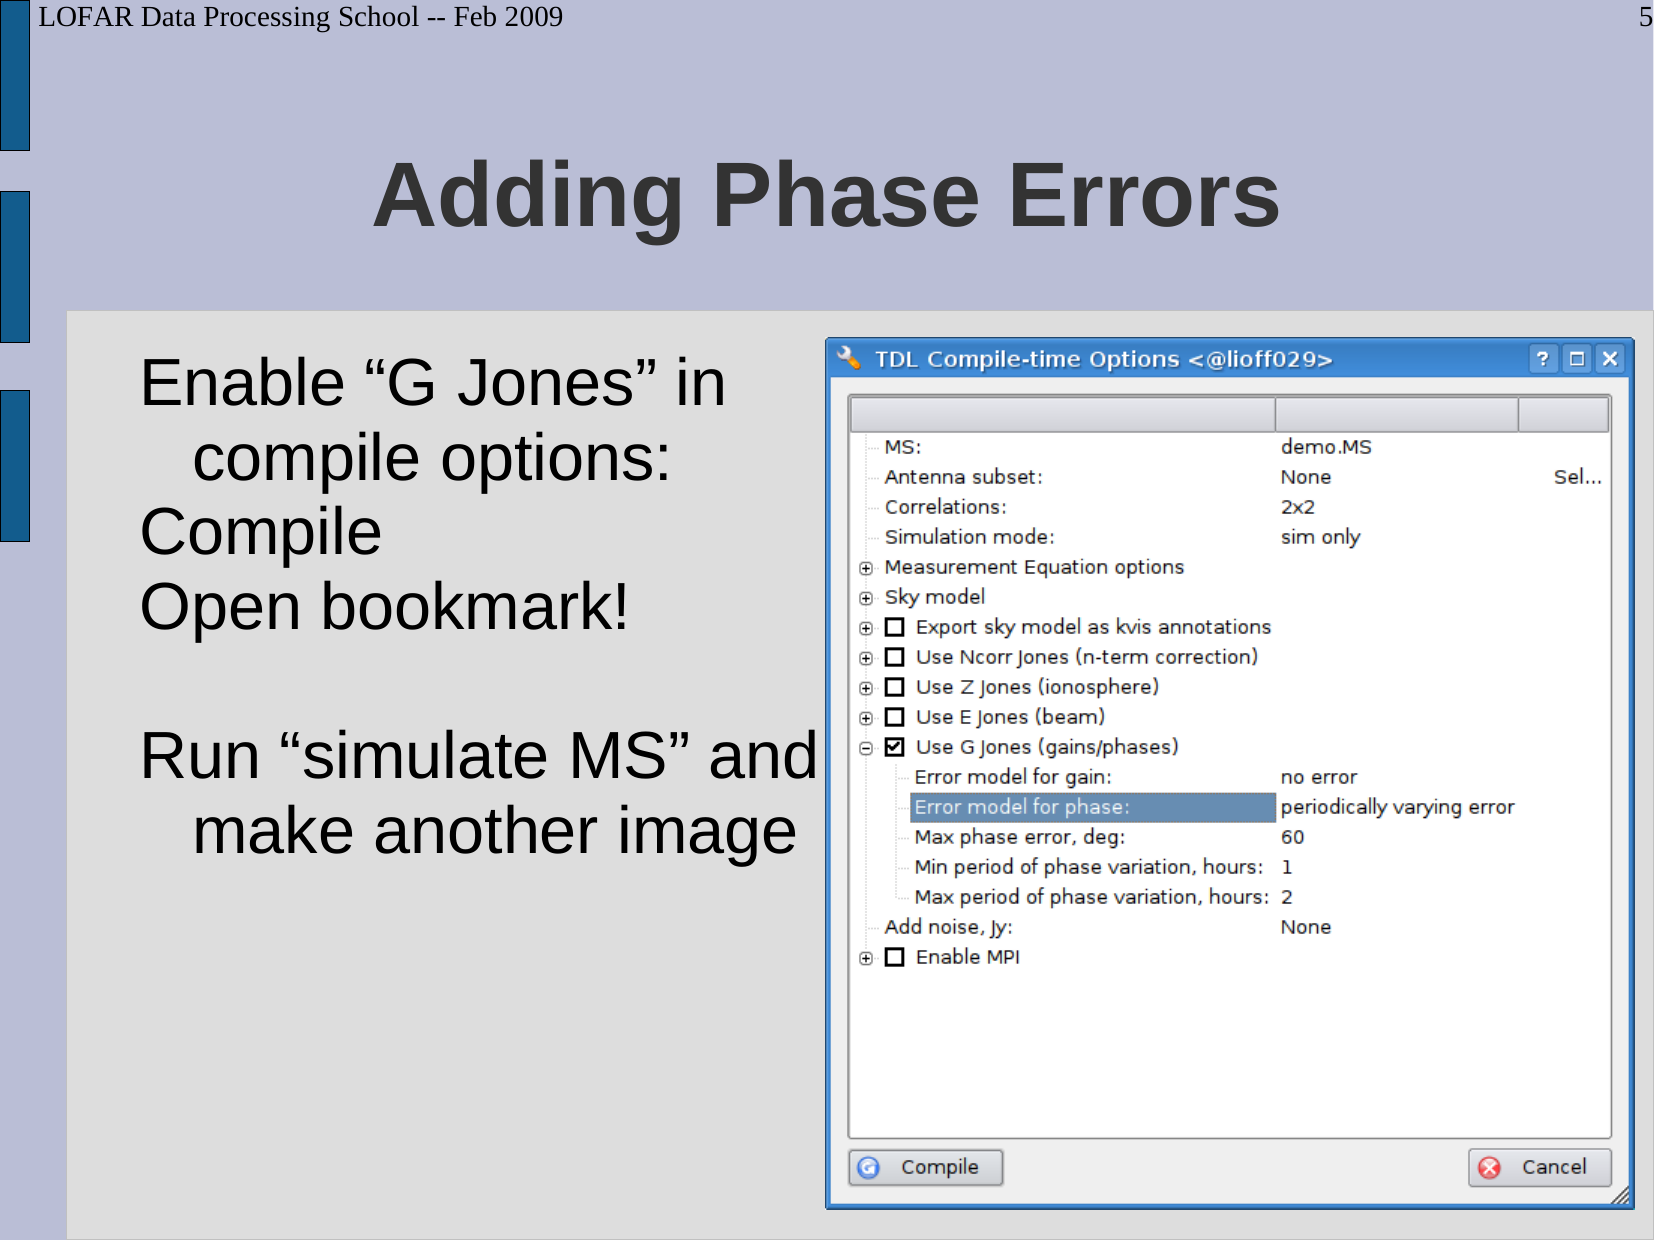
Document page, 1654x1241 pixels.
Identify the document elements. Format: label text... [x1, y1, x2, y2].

title Adding Phase Errors [121, 91, 1534, 299]
list Enable “G Jones” in compile options: Compile Open bookmark! Run “simulate MS” and make another image [121, 344, 825, 1127]
picture [825, 337, 1635, 1210]
